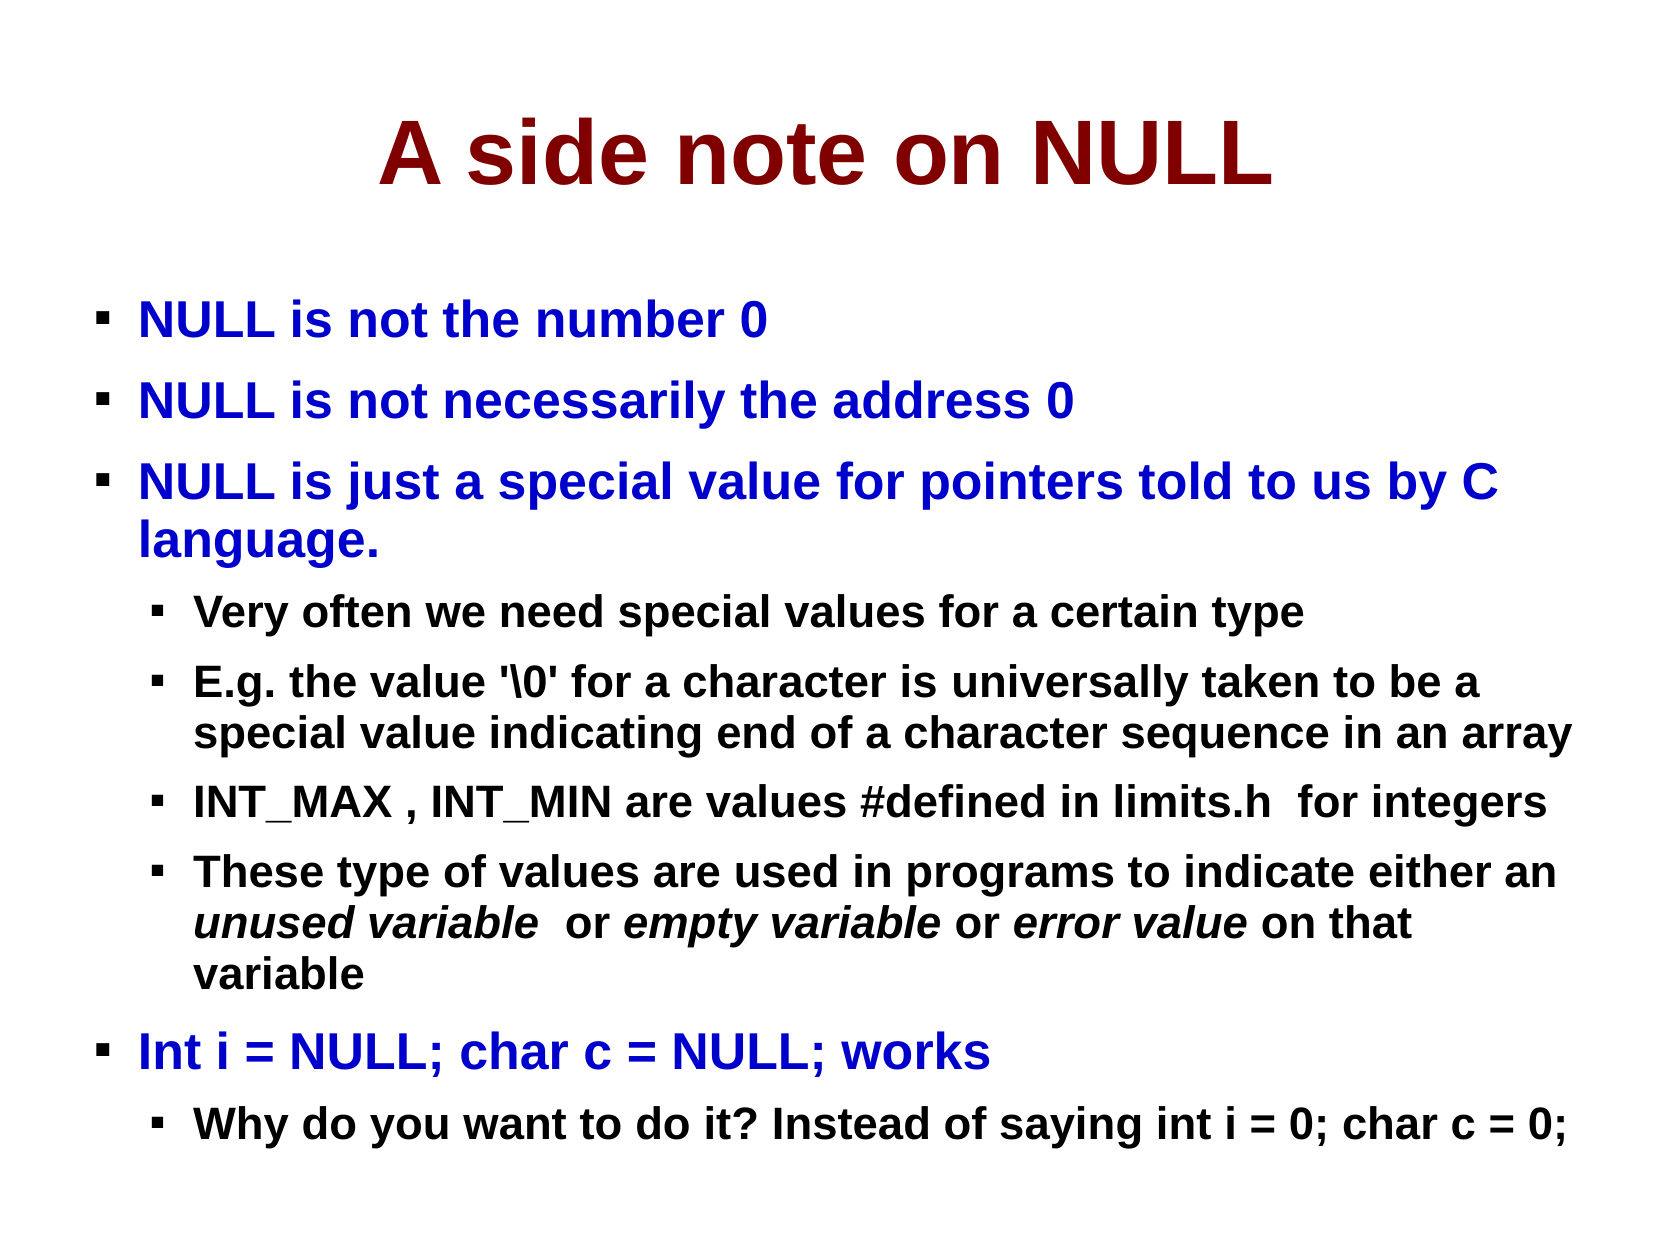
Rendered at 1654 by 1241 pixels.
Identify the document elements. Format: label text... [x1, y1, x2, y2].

list NULL is not the number 0 NULL is not necessarily the address 0 NULL is just a special value for pointers told to us by C language. Very often we need special values for a certain type E.g. the value '\0' for a character is universally taken to be a special value indicating end of a character sequence in an array INT_MAX , INT_MIN are values #defined in limits.h for integers These type of values are used in programs to indicate either an unused variable or empty variable or error value on that variable Int i = NULL; char c = NULL; works Why do you want to do it? Instead of saying int i = 0; char c = 0; [82, 290, 1595, 1158]
title A side note on NULL [82, 49, 1571, 257]
